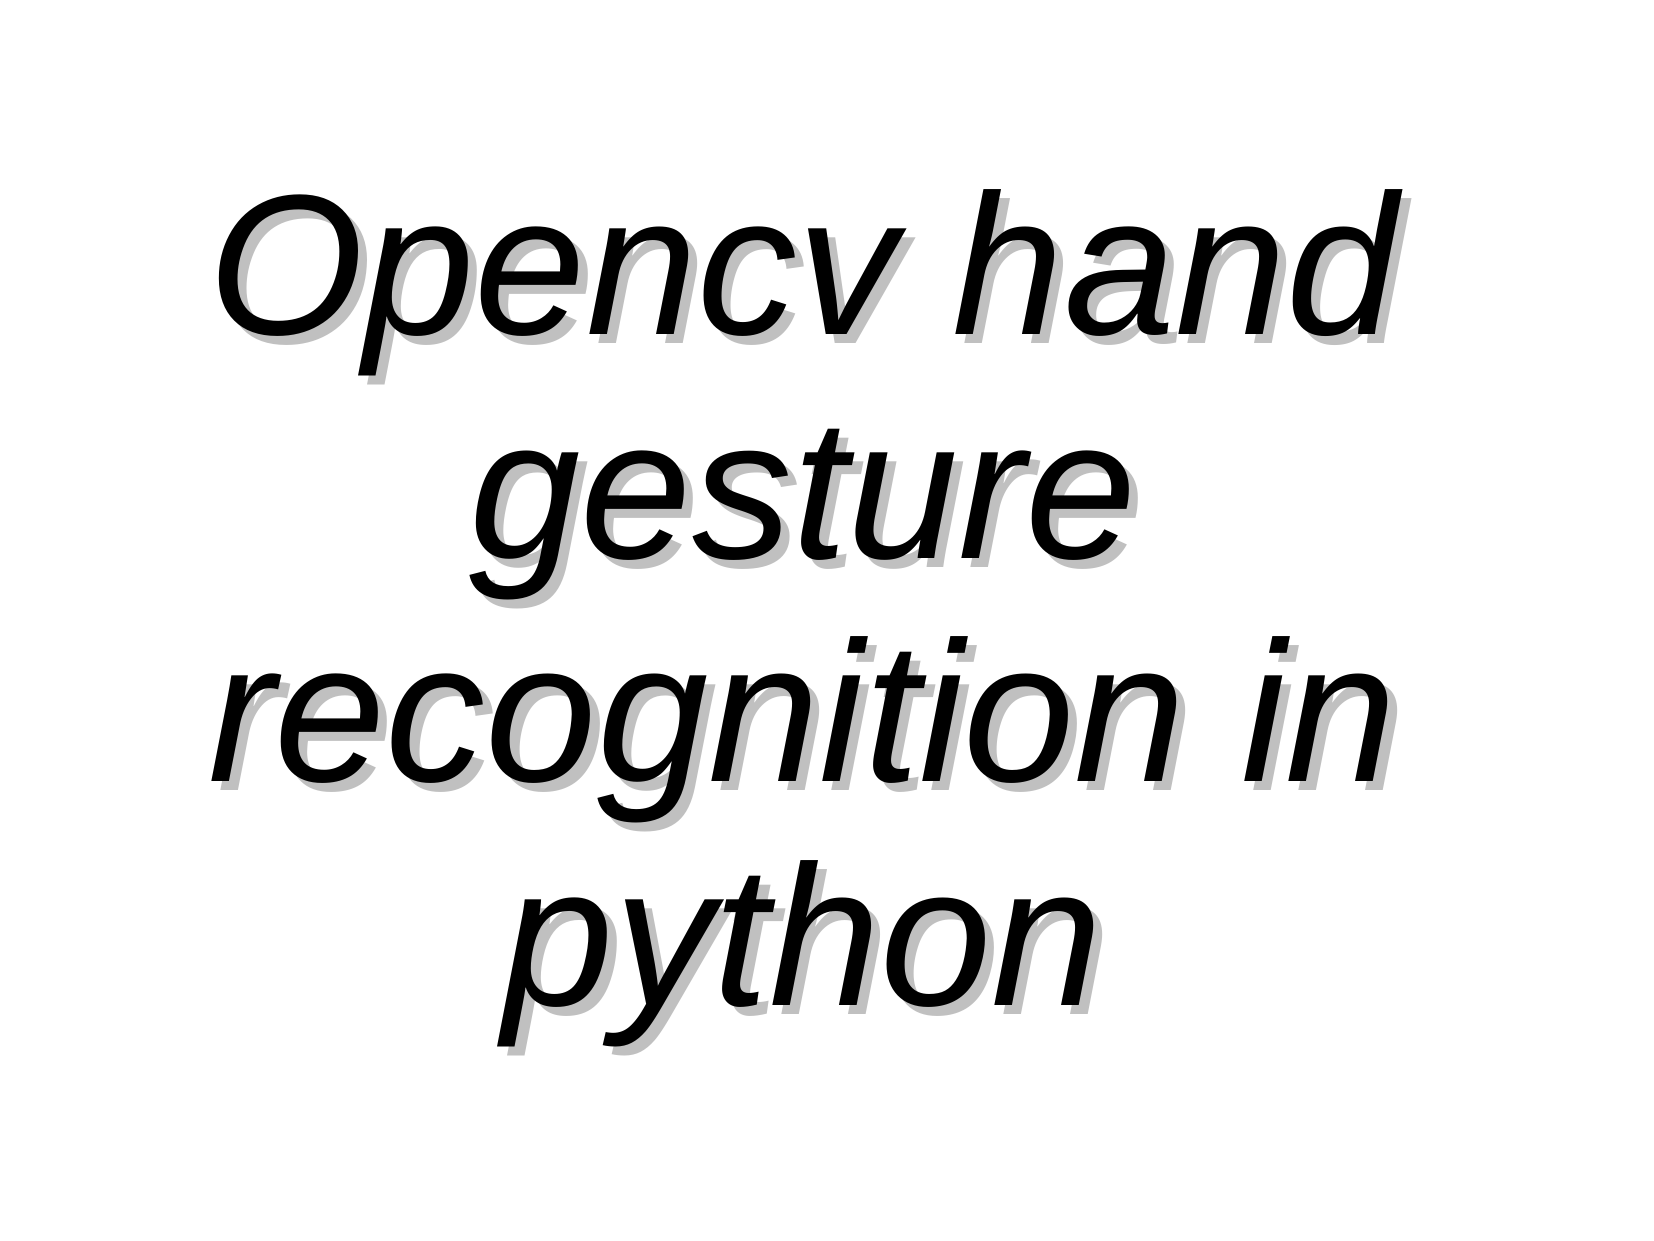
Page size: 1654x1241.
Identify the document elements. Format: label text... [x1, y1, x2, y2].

title Opencv hand gesture recognition in python [59, 153, 1548, 1048]
